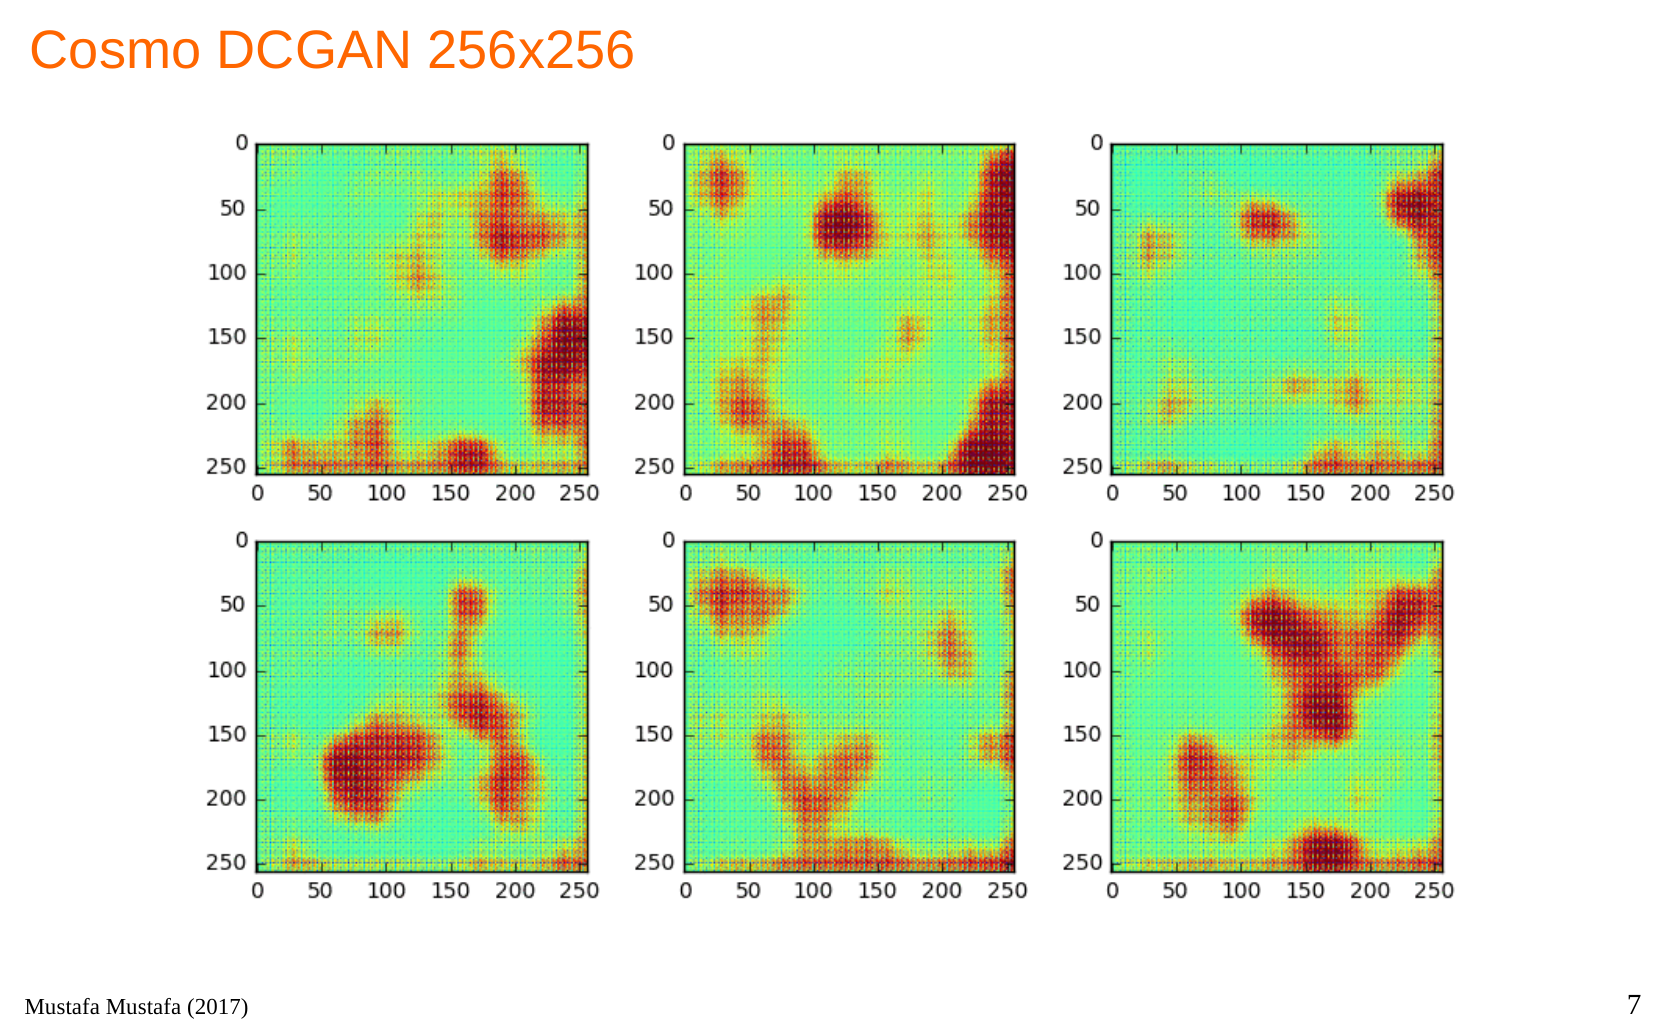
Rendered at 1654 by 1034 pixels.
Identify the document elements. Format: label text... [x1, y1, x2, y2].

title Cosmo DCGAN 256x256 [29, 17, 1621, 82]
picture [48, 82, 1611, 989]
